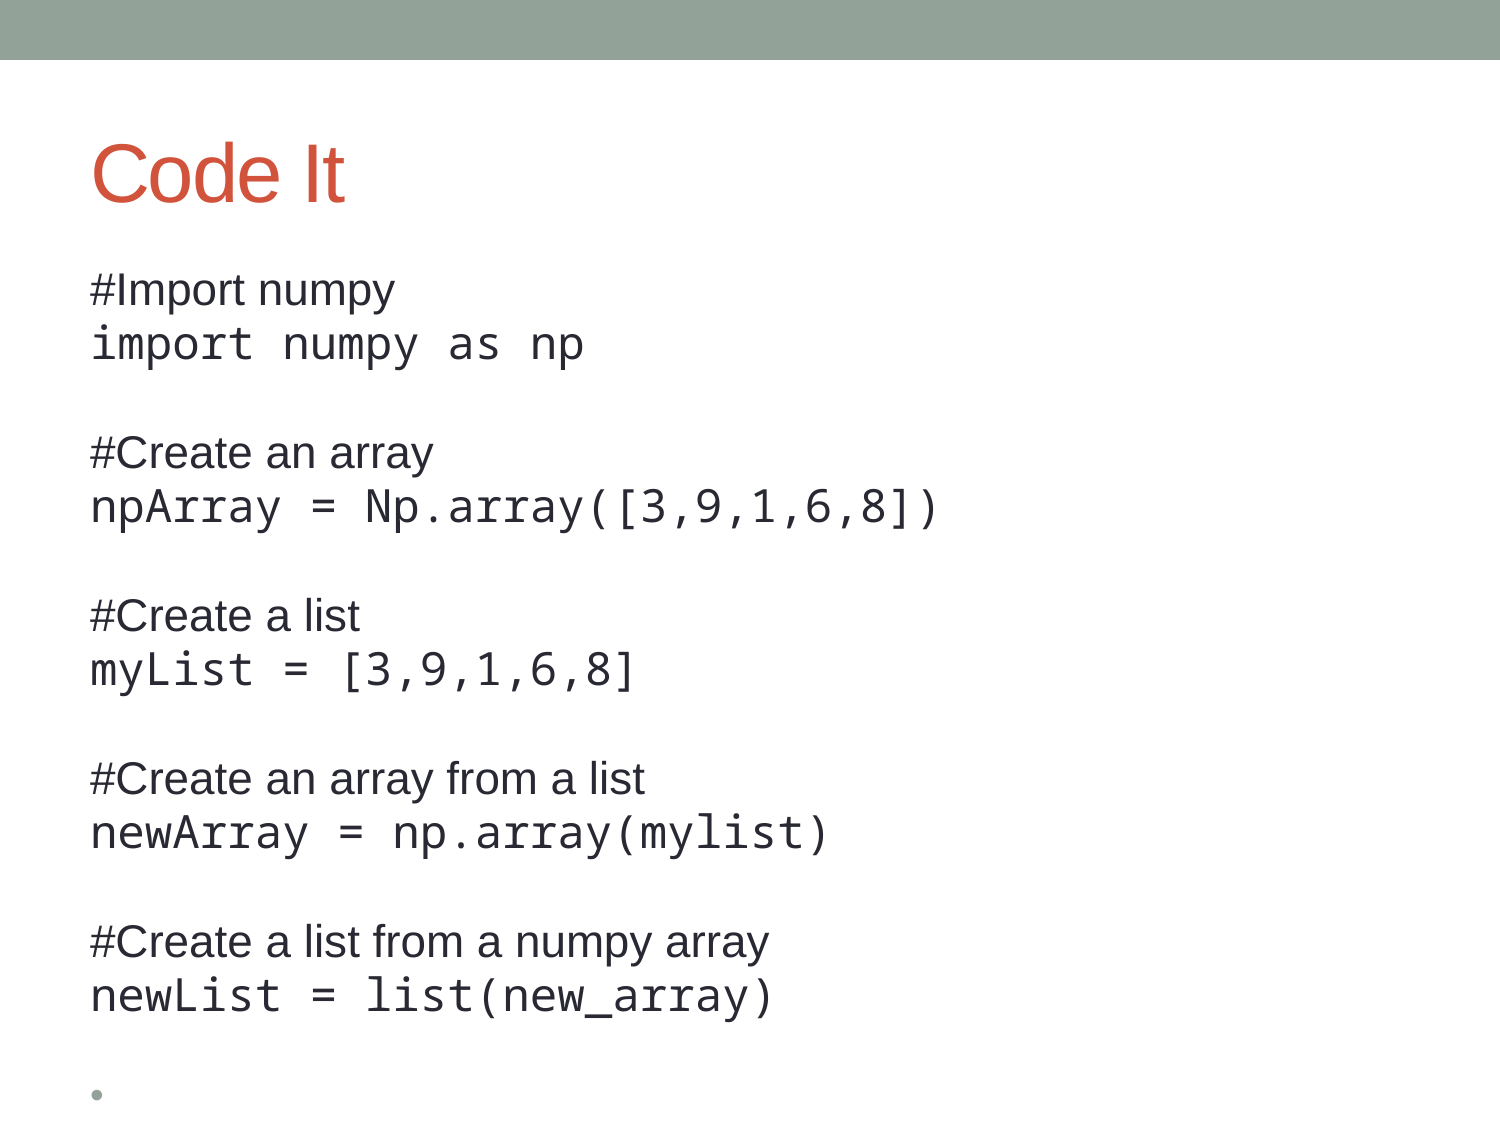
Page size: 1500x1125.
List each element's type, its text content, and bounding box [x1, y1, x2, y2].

list #Import numpy import numpy as np #Create an array npArray = Np.array([3,9,1,6,8]) #Create a list myList = [3,9,1,6,8] #Create an array from a list newArray = np.array(mylist) #Create a list from a numpy array newList = list(new_array) [75, 262, 1426, 1063]
title Code It [75, 87, 1426, 251]
